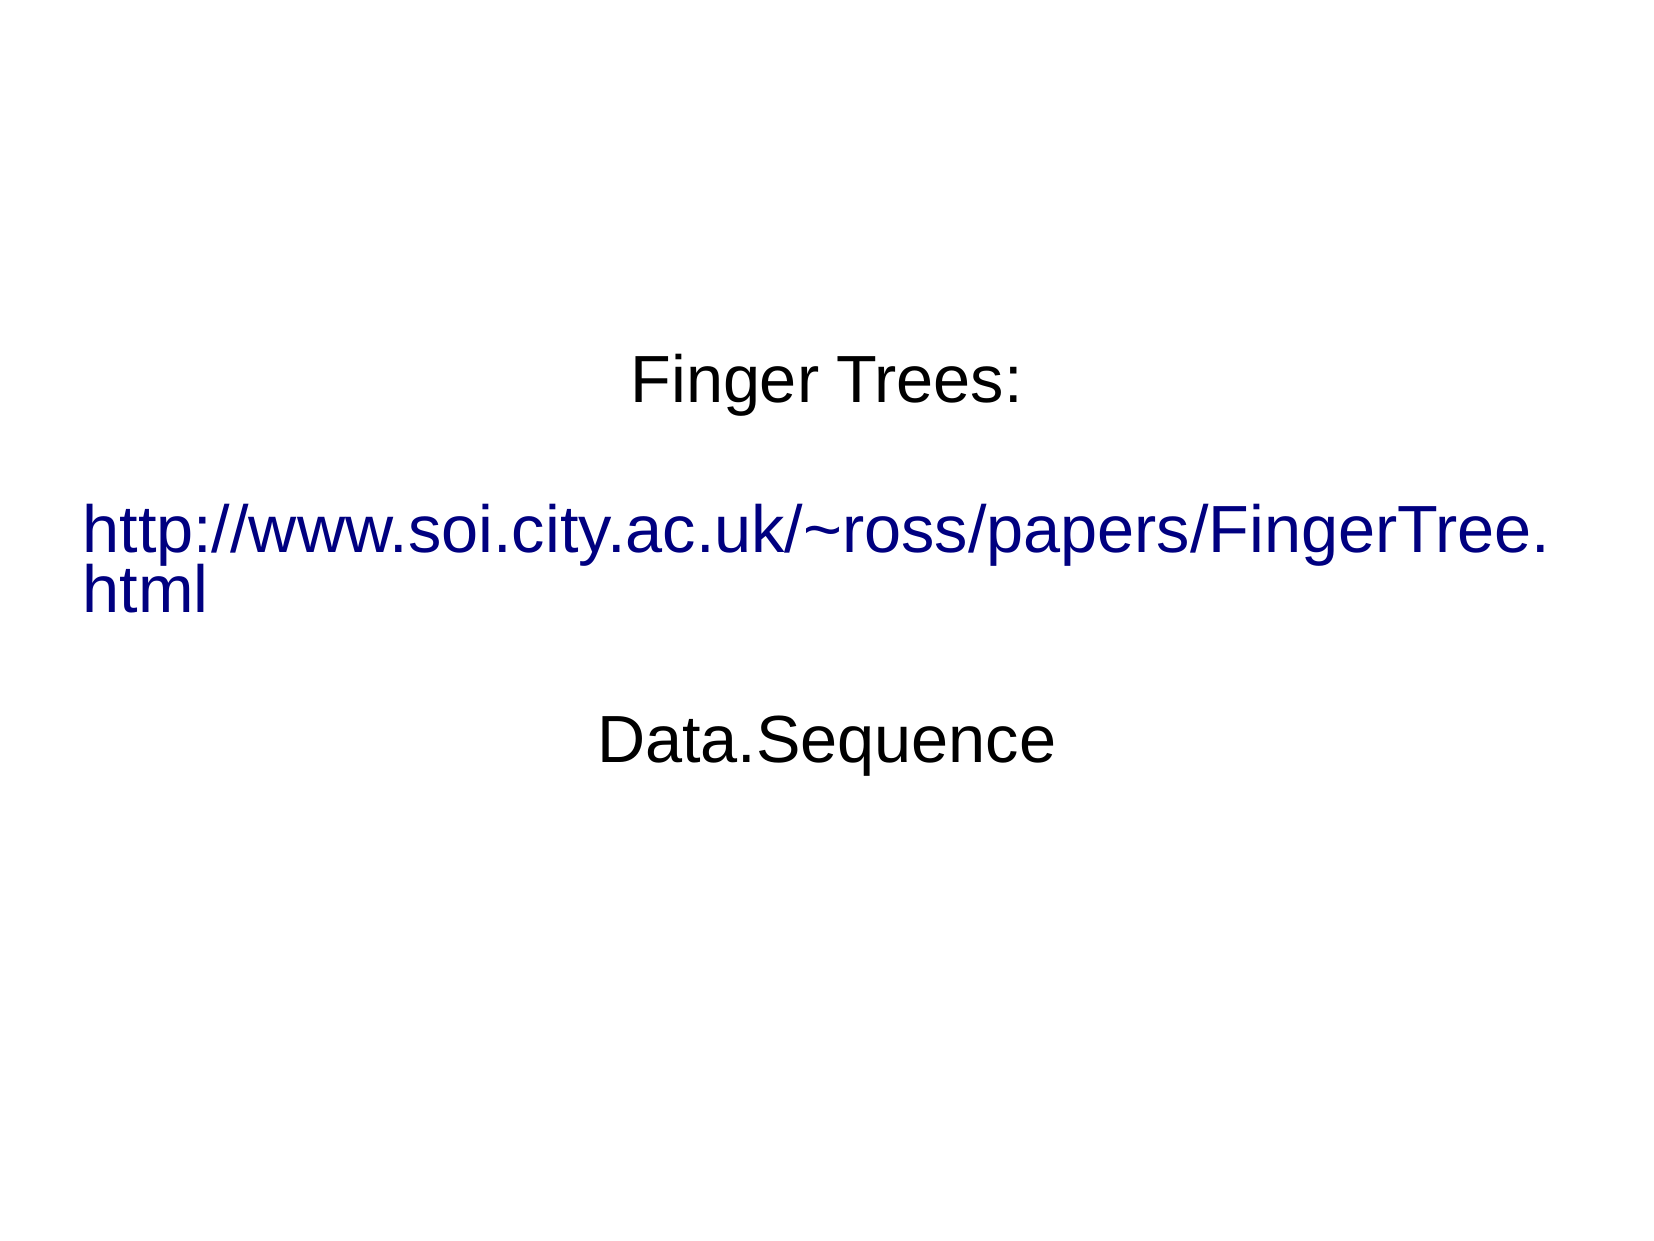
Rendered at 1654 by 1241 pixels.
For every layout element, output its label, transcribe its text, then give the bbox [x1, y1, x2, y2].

subtitle Finger Trees: http://www.soi.city.ac.uk/~ross/papers/FingerTree.html Data.Sequence [82, 49, 1571, 1010]
